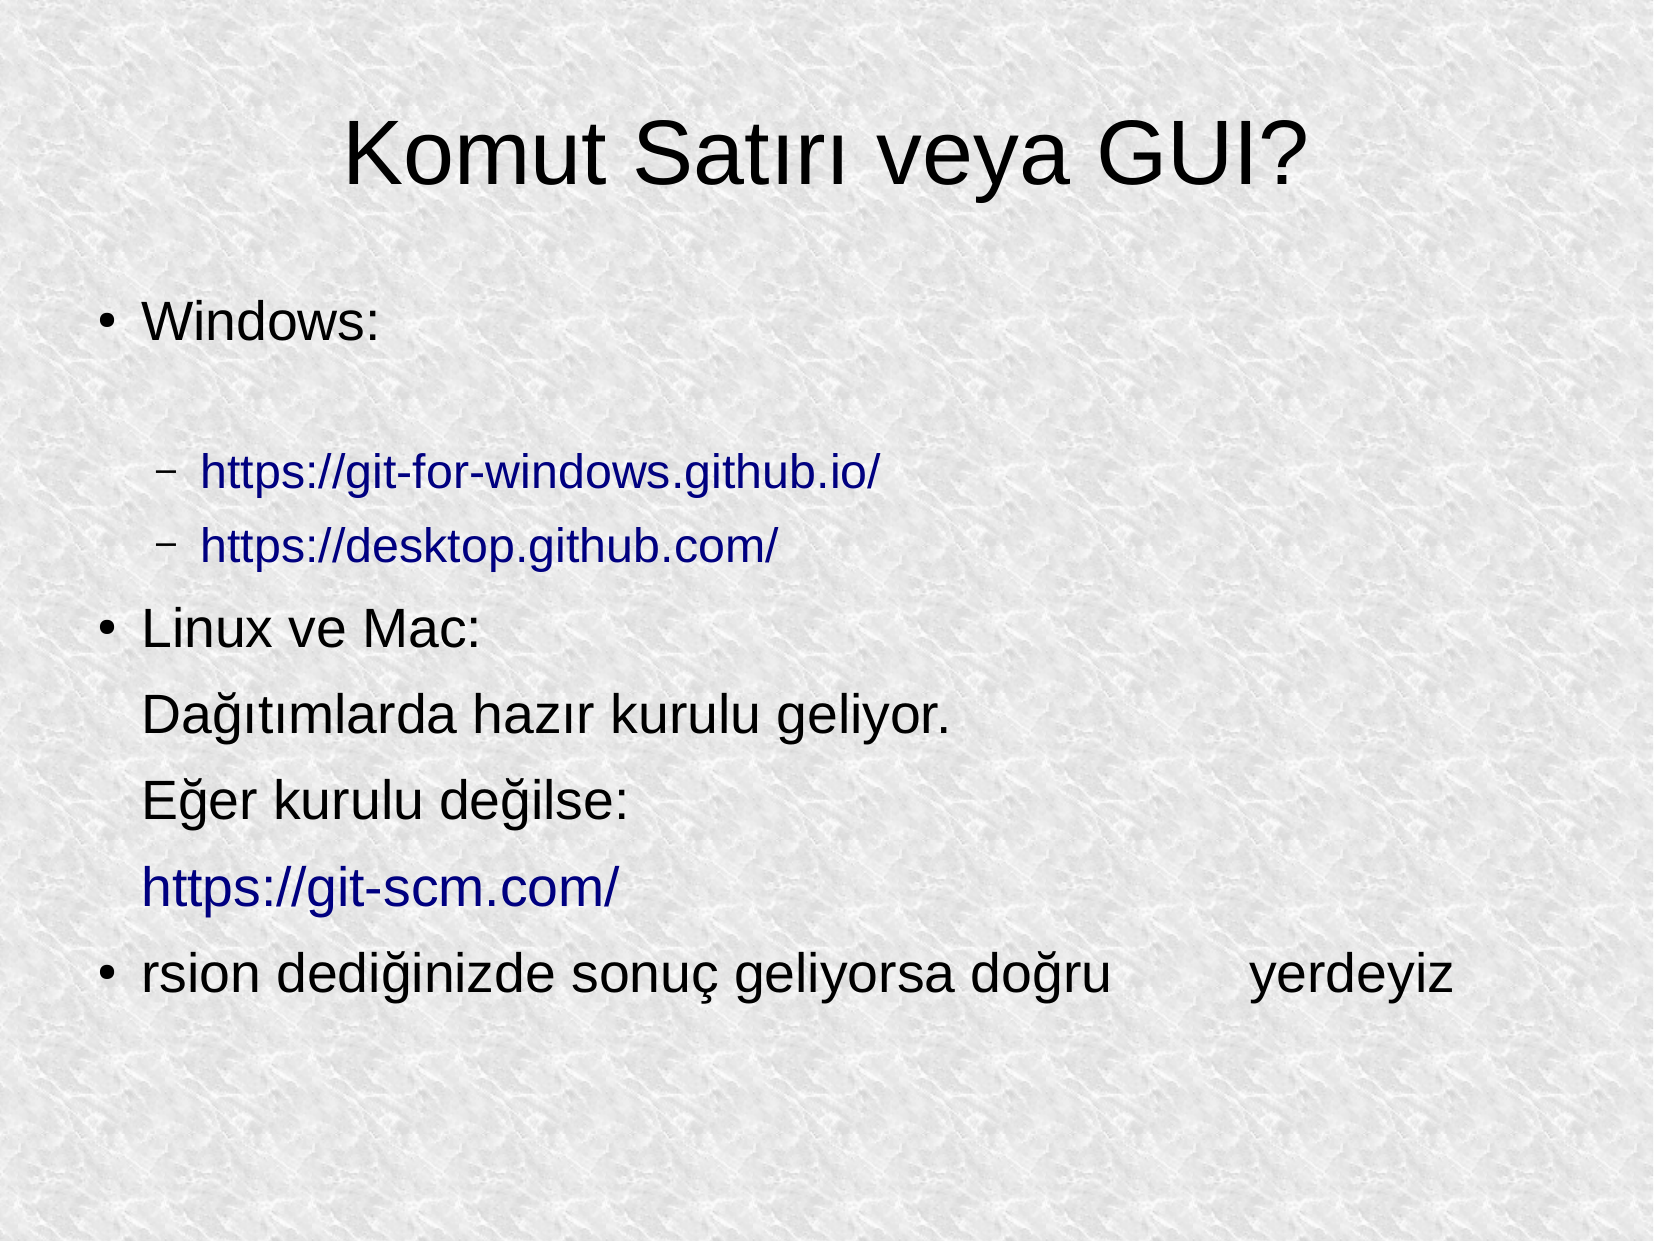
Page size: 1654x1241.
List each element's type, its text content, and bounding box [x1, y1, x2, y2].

picture [0, 0, 1654, 1241]
title Komut Satırı veya GUI? [82, 49, 1571, 257]
list Windows: https://git-for-windows.github.io/ https://desktop.github.com/ Linux ve Mac: Dağıtımlarda hazır kurulu geliyor. Eğer kurulu değilse: https://git-scm.com/ rsion dediğinizde sonuç geliyorsa doğru yerdeyiz [82, 290, 1571, 1010]
